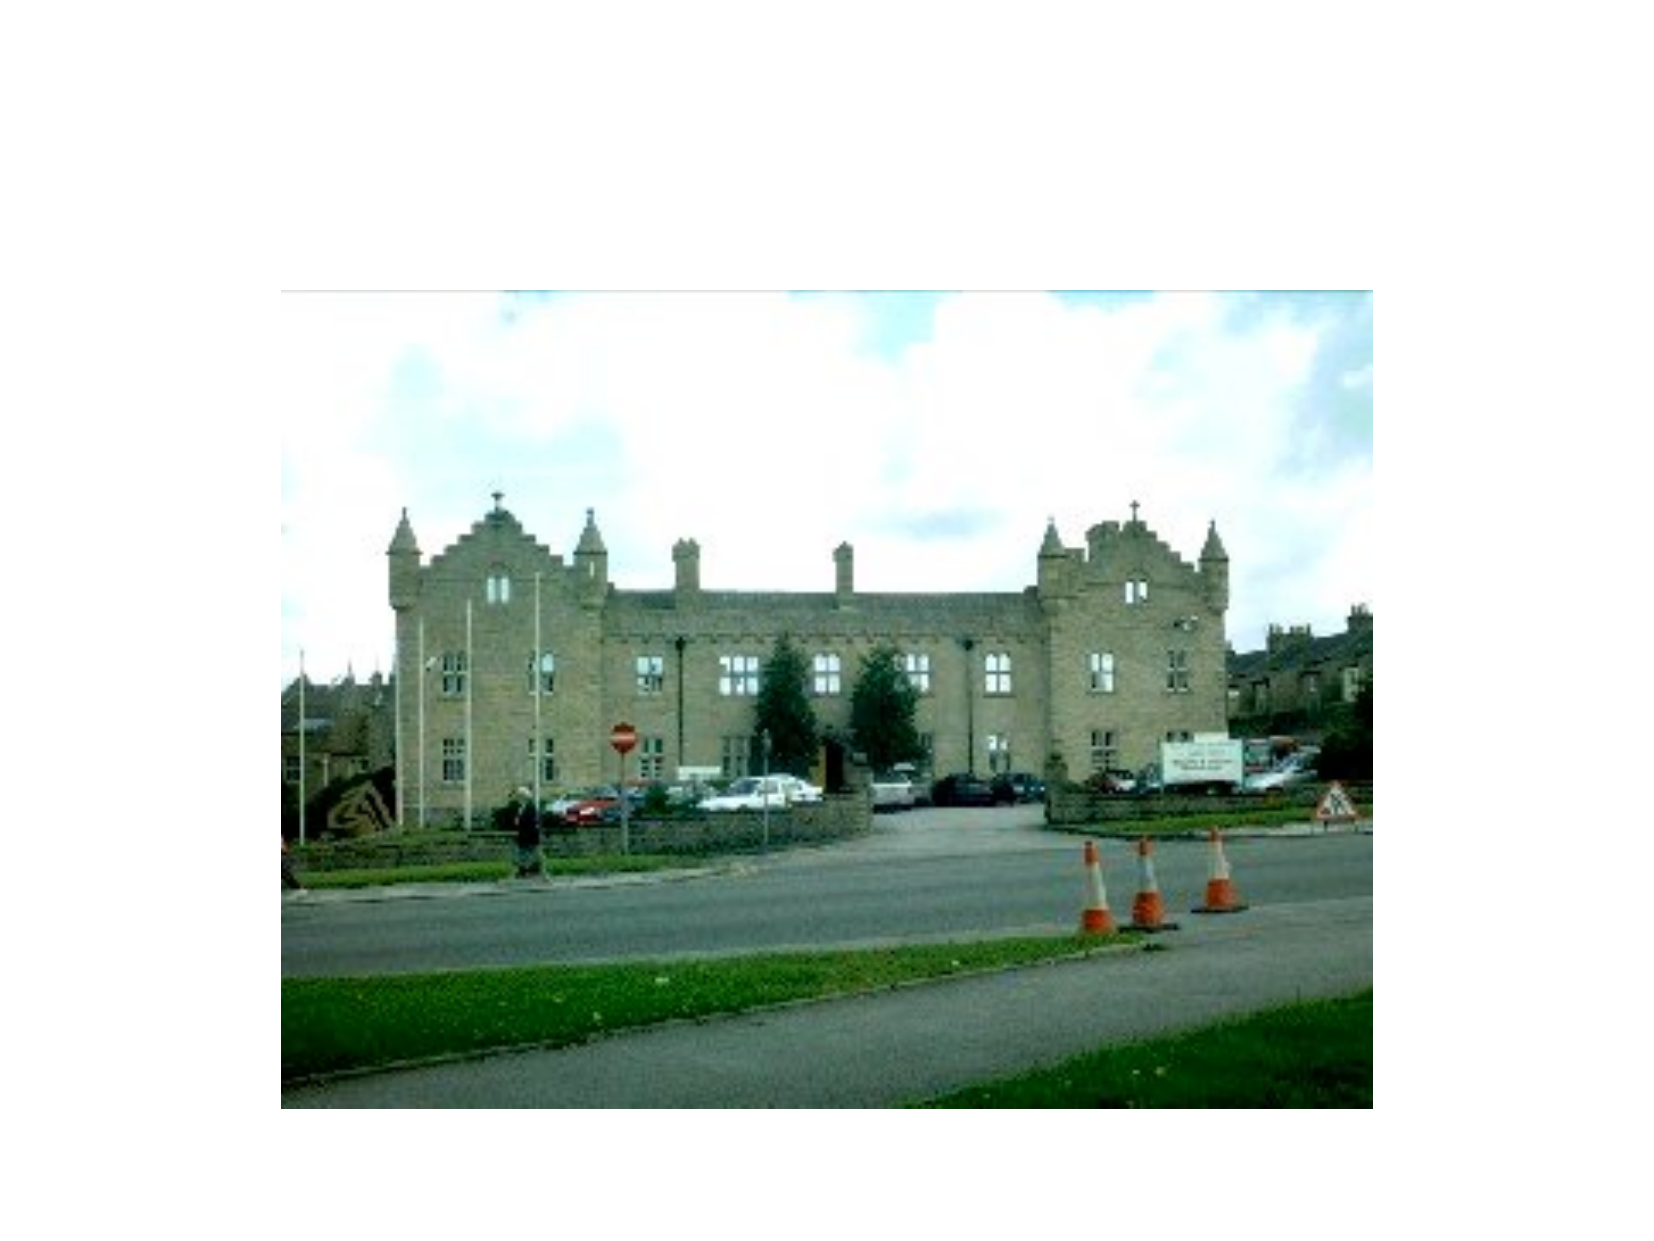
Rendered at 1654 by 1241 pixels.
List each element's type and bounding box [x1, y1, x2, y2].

picture [281, 290, 1373, 1109]
